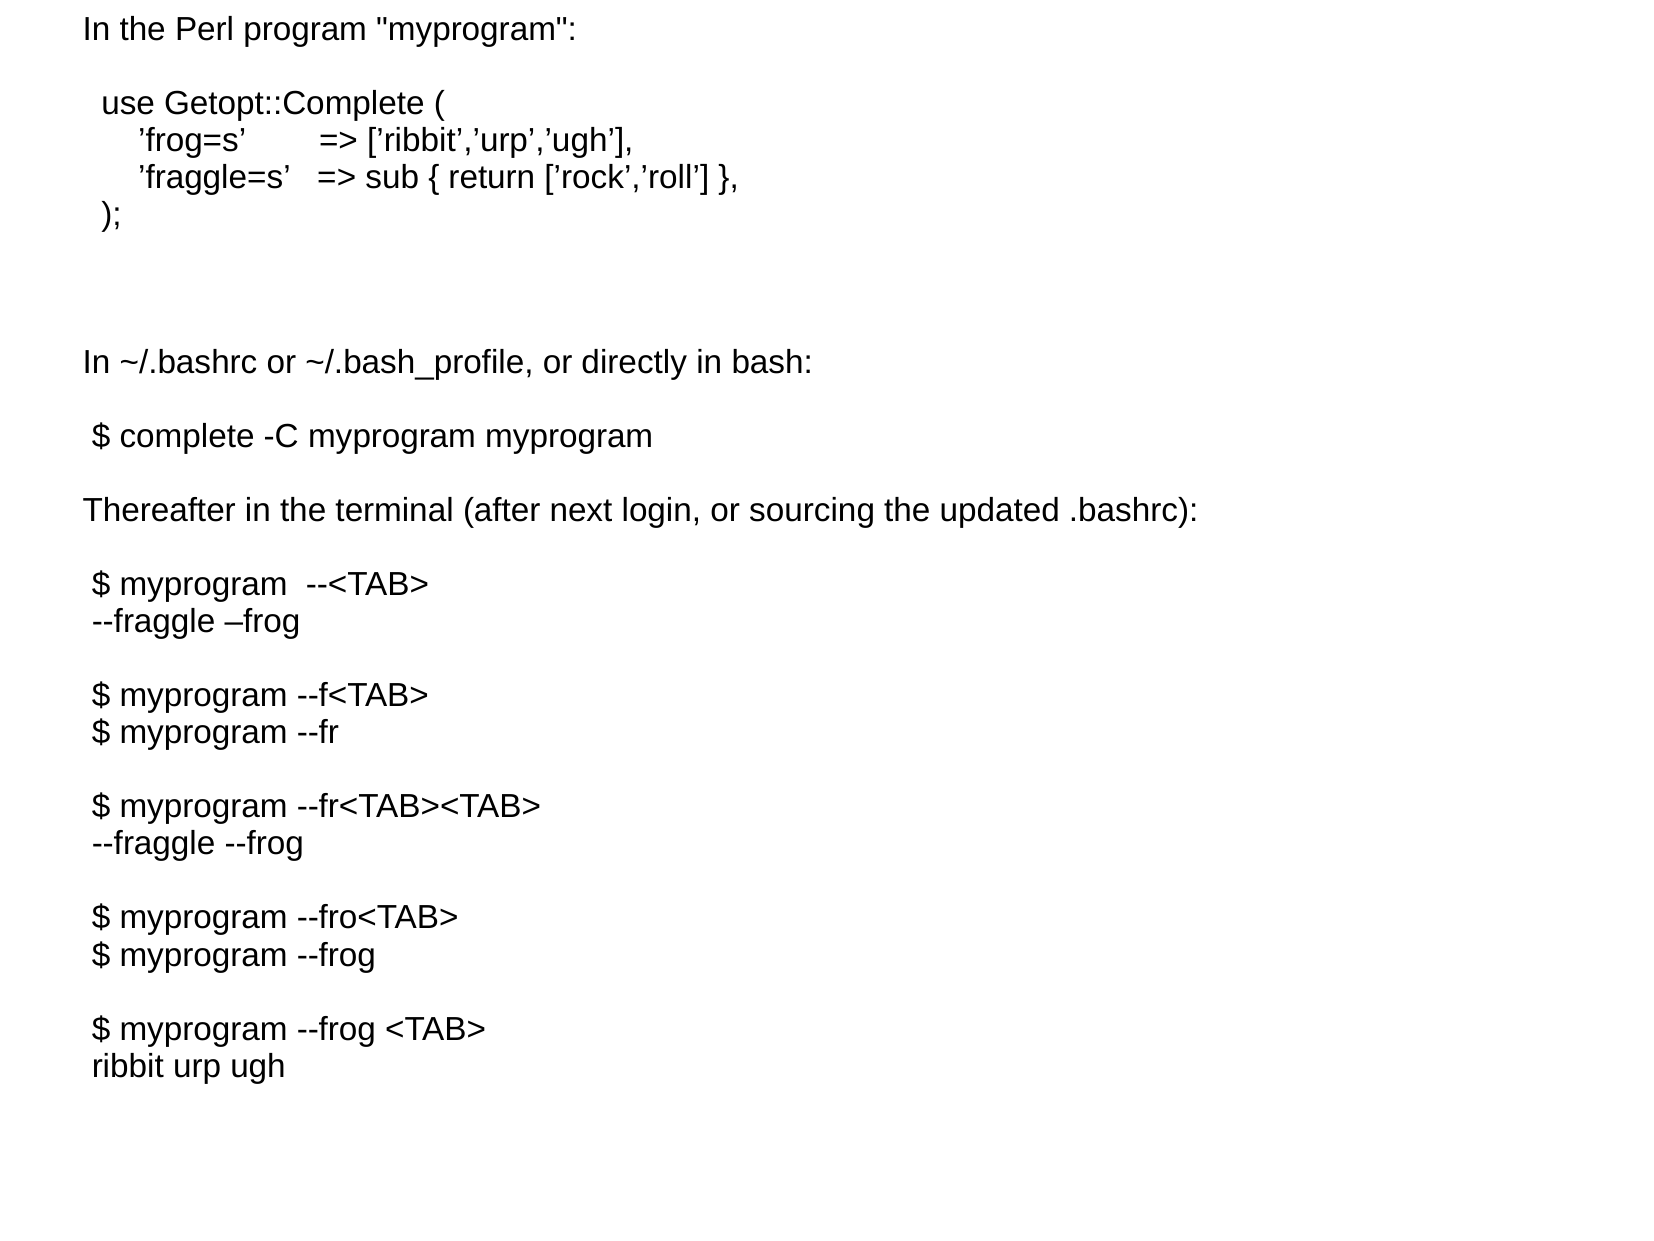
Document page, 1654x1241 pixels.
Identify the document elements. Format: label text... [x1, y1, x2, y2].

subtitle In the Perl program "myprogram": use Getopt::Complete ( ’frog=s’ => [’ribbit’,’urp’,’ugh’], ’fraggle=s’ => sub { return [’rock’,’roll’] }, ); In ~/.bashrc or ~/.bash_profile, or directly in bash: $ complete ‐C myprogram myprogram Thereafter in the terminal (after next login, or sourcing the updated .bashrc): $ myprogram --<TAB> --fraggle –frog $ myprogram ‐‐f<TAB> $ myprogram ‐‐fr $ myprogram ‐‐fr<TAB><TAB> --fraggle --frog $ myprogram ‐‐fro<TAB> $ myprogram ‐‐frog $ myprogram ‐‐frog <TAB> ribbit urp ugh [82, 10, 1571, 1166]
